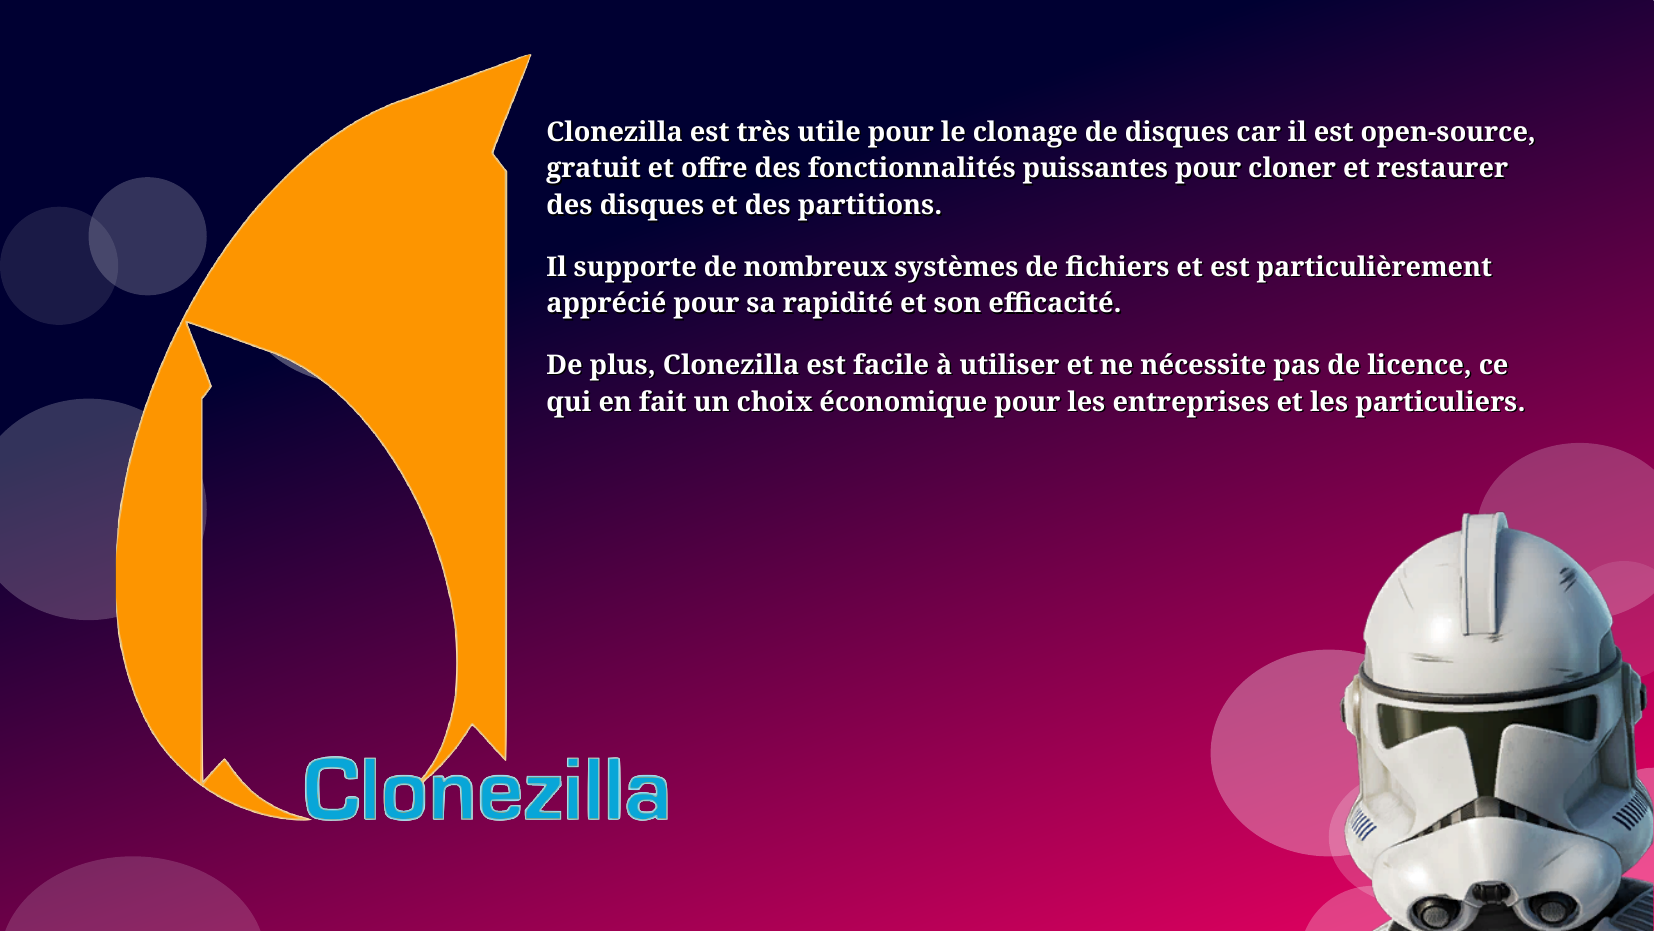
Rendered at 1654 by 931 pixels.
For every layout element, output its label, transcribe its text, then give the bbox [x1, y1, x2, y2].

picture [1183, 468, 1654, 931]
text_box Clonezilla est très utile pour le clonage de disques car il est open-source, gratuit et offre des fonctionnalités puissantes pour cloner et restaurer des disques et des partitions. Il supporte de nombreux systèmes de fichiers et est particulièrement apprécié pour sa rapidité et son efficacité. De plus, Clonezilla est facile à utiliser et ne nécessite pas de licence, ce qui en fait un choix économique pour les entreprises et les particuliers. [531, 105, 1572, 499]
picture [113, 41, 669, 829]
